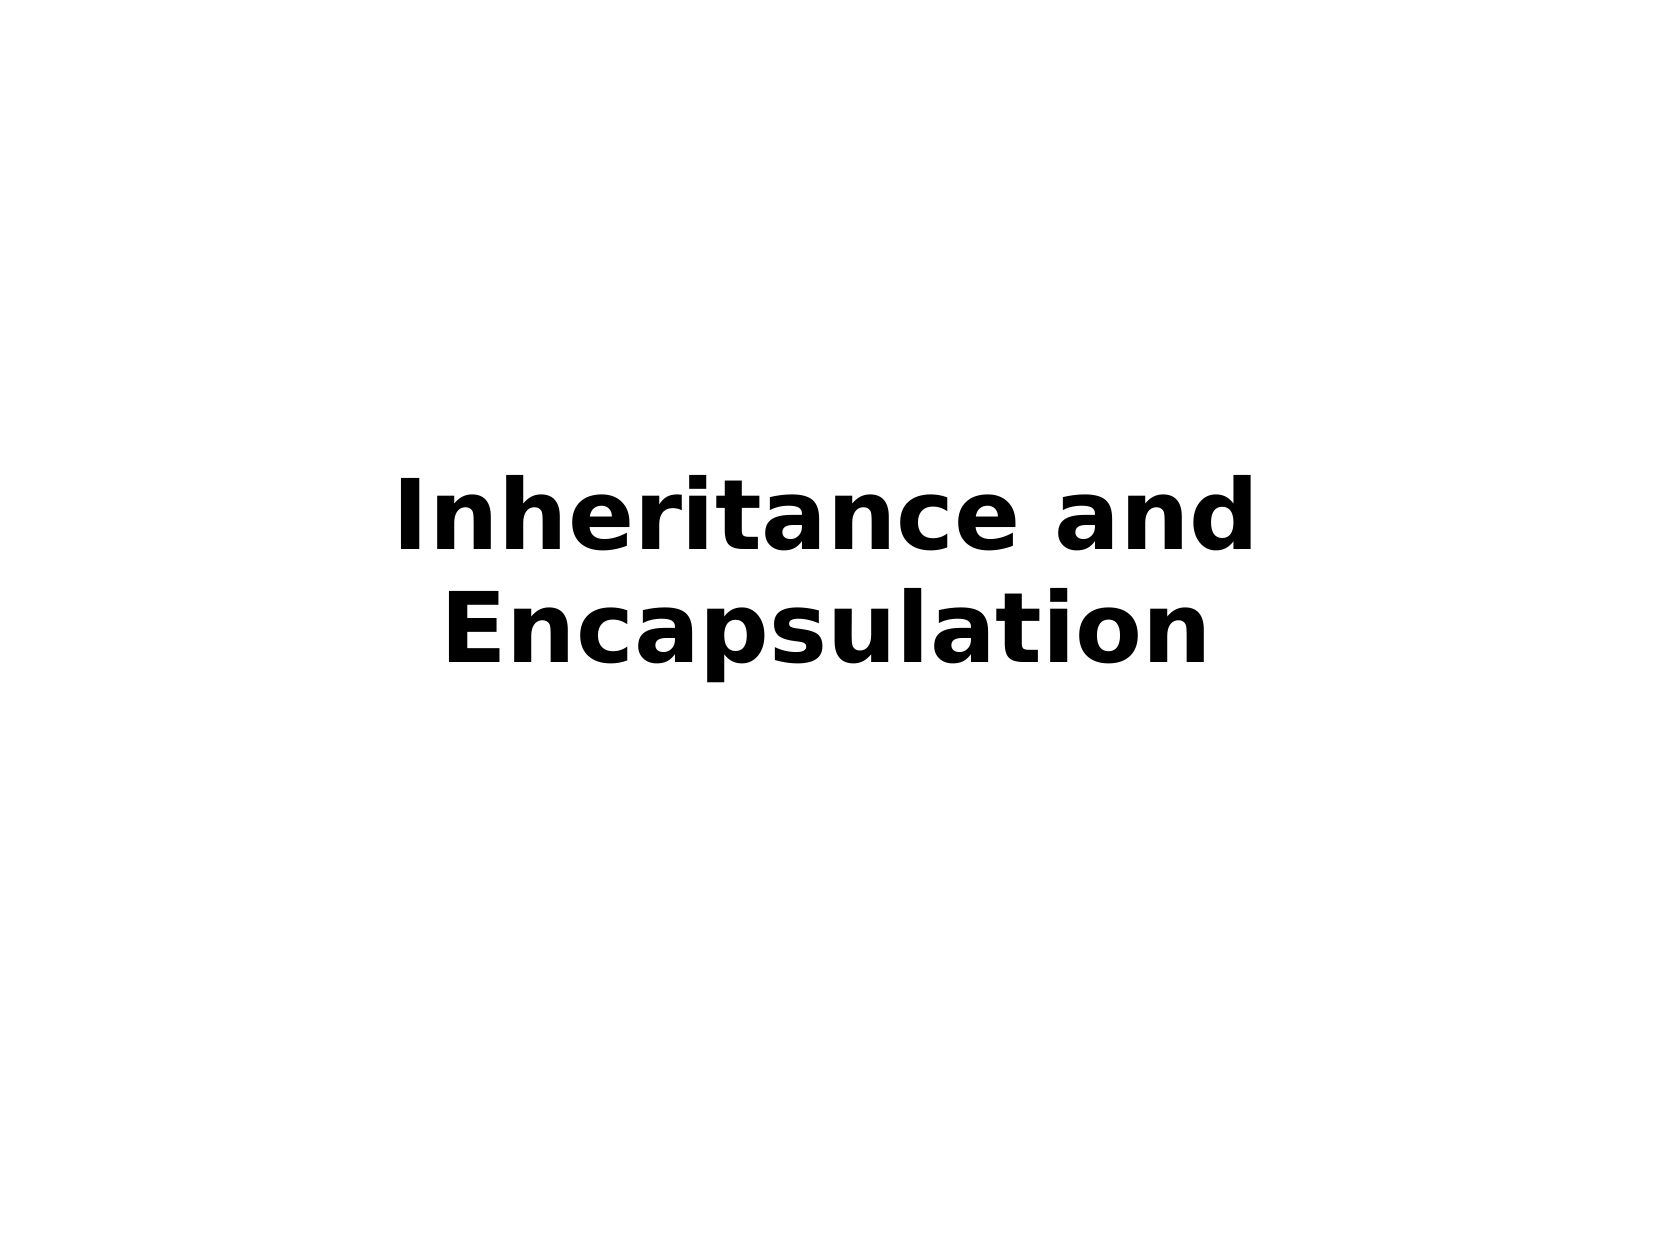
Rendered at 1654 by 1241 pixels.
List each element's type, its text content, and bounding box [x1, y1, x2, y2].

title Inheritance and Encapsulation [82, 458, 1571, 686]
